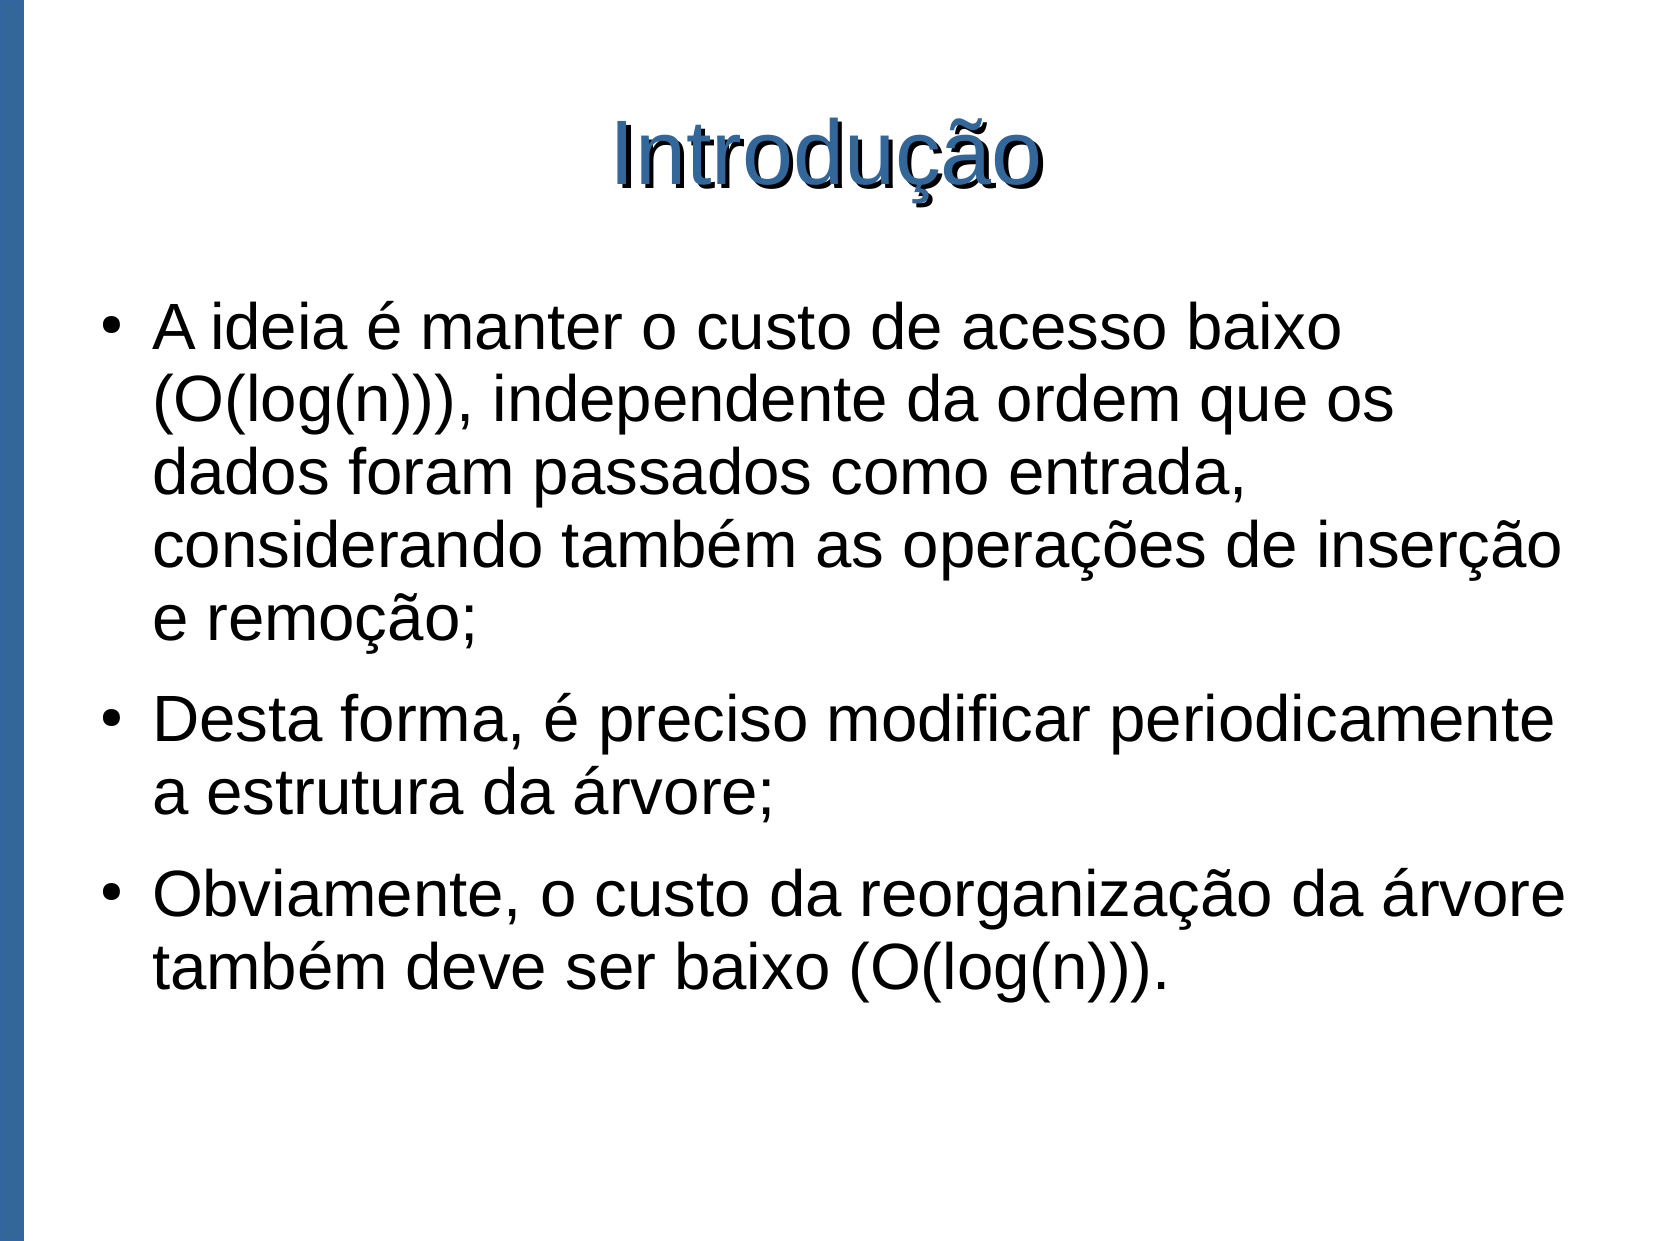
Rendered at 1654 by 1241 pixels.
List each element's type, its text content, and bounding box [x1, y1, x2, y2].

list A ideia é manter o custo de acesso baixo (O(log(n))), independente da ordem que os dados foram passados como entrada, considerando também as operações de inserção e remoção; Desta forma, é preciso modificar periodicamente a estrutura da árvore; Obviamente, o custo da reorganização da árvore também deve ser baixo (O(log(n))). [82, 290, 1571, 1010]
title Introdução [82, 49, 1571, 257]
